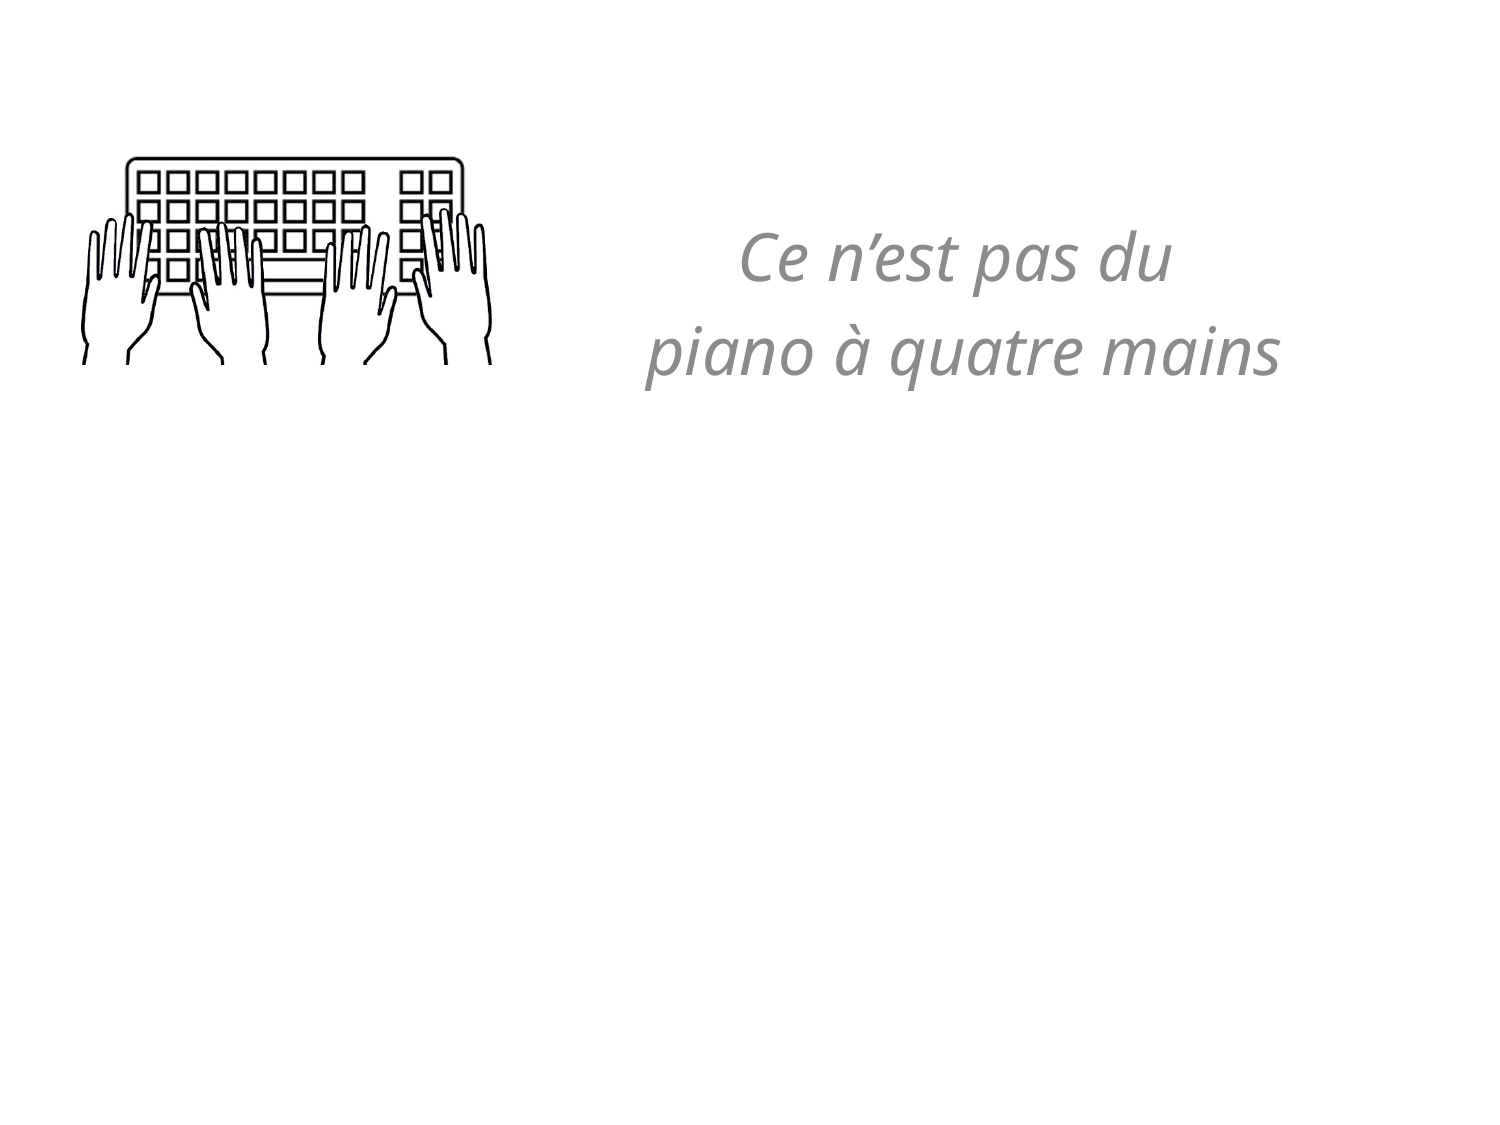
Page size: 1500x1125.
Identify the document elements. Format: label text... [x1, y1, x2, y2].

picture [70, 137, 526, 365]
text_box Ce n’est pas du piano à quatre mains [506, 66, 1424, 538]
